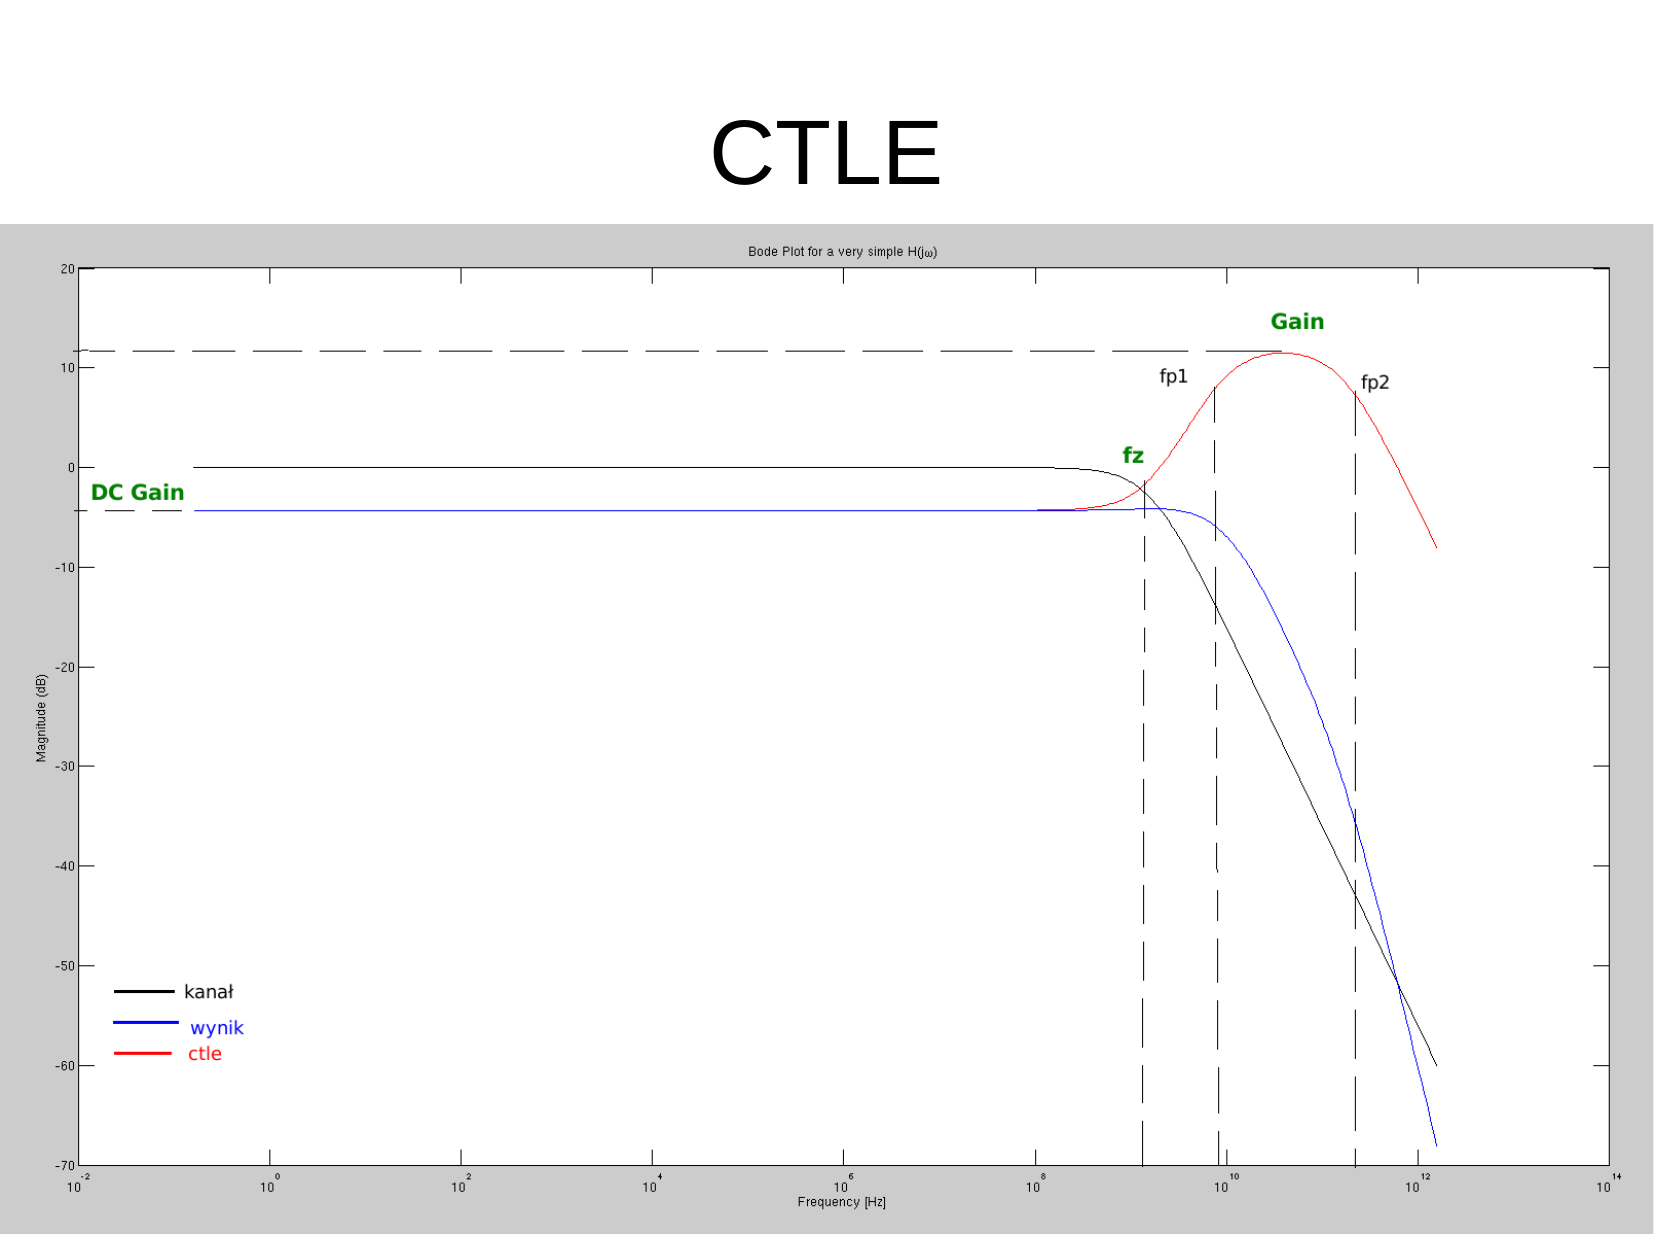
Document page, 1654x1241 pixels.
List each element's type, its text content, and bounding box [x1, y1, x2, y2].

picture [0, 224, 1654, 1234]
title CTLE [82, 49, 1571, 224]
